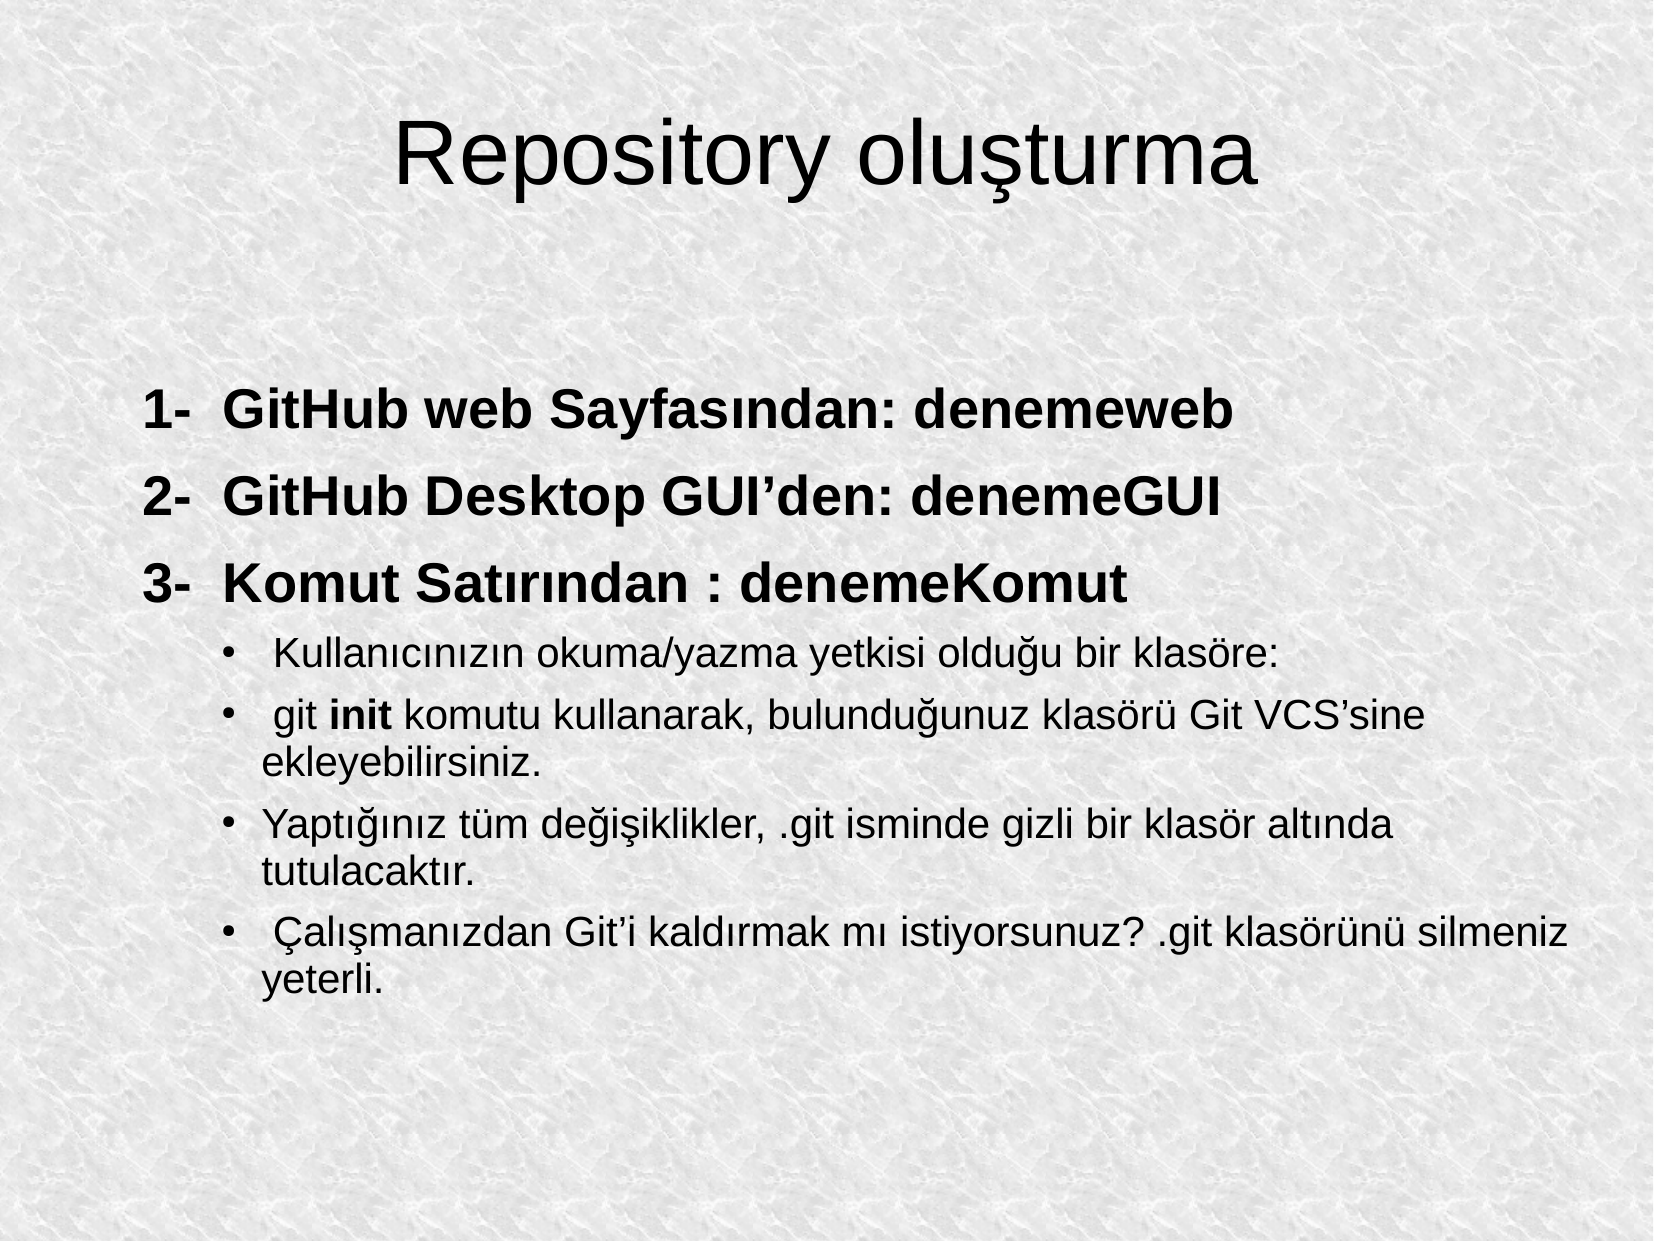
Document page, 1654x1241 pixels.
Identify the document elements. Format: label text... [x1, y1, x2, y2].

picture [0, 0, 1654, 1241]
list 1- GitHub web Sayfasından: denemeweb 2- GitHub Desktop GUI’den: denemeGUI 3- Komut Satırından : denemeKomut Kullanıcınızın okuma/yazma yetkisi olduğu bir klasöre: git init komutu kullanarak, bulunduğunuz klasörü Git VCS’sine ekleyebilirsiniz. Yaptığınız tüm değişiklikler, .git isminde gizli bir klasör altında tutulacaktır. Çalışmanızdan Git’i kaldırmak mı istiyorsunuz? .git klasörünü silmeniz yeterli. [82, 290, 1571, 1010]
title Repository oluşturma [82, 49, 1571, 257]
